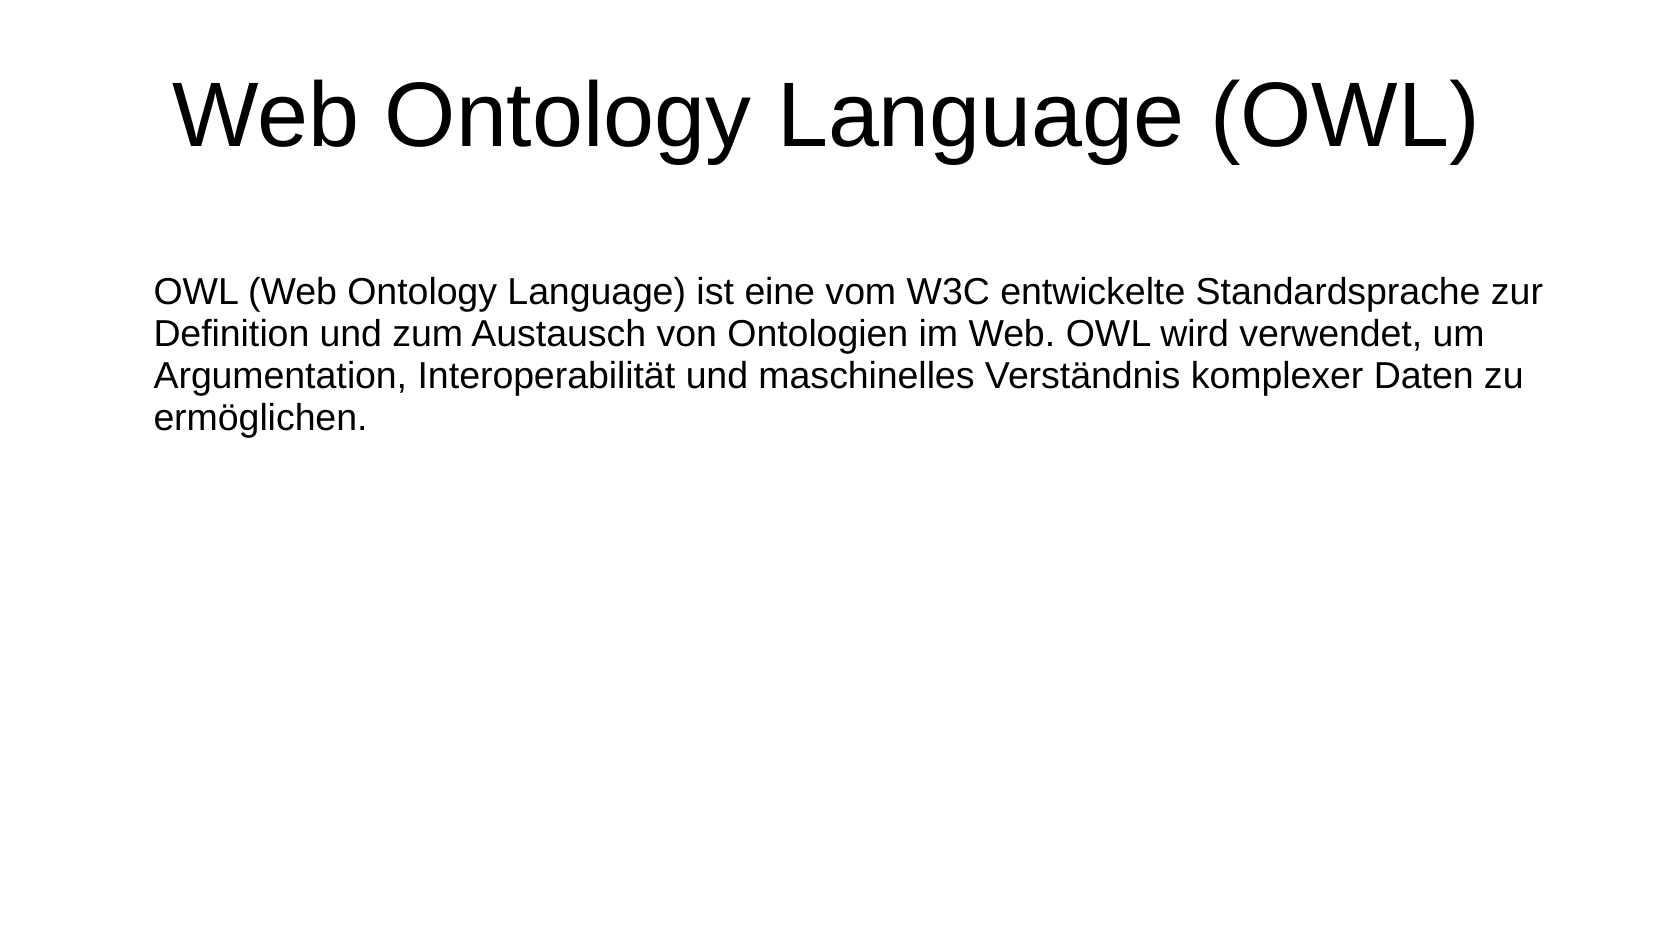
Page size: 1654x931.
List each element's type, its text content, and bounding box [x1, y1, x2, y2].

title Web Ontology Language (OWL) [82, 37, 1571, 193]
list OWL (Web Ontology Language) ist eine vom W3C entwickelte Standardsprache zur Definition und zum Austausch von Ontologien im Web. OWL wird verwendet, um Argumentation, Interoperabilität und maschinelles Verständnis komplexer Daten zu ermöglichen. [82, 217, 1571, 758]
